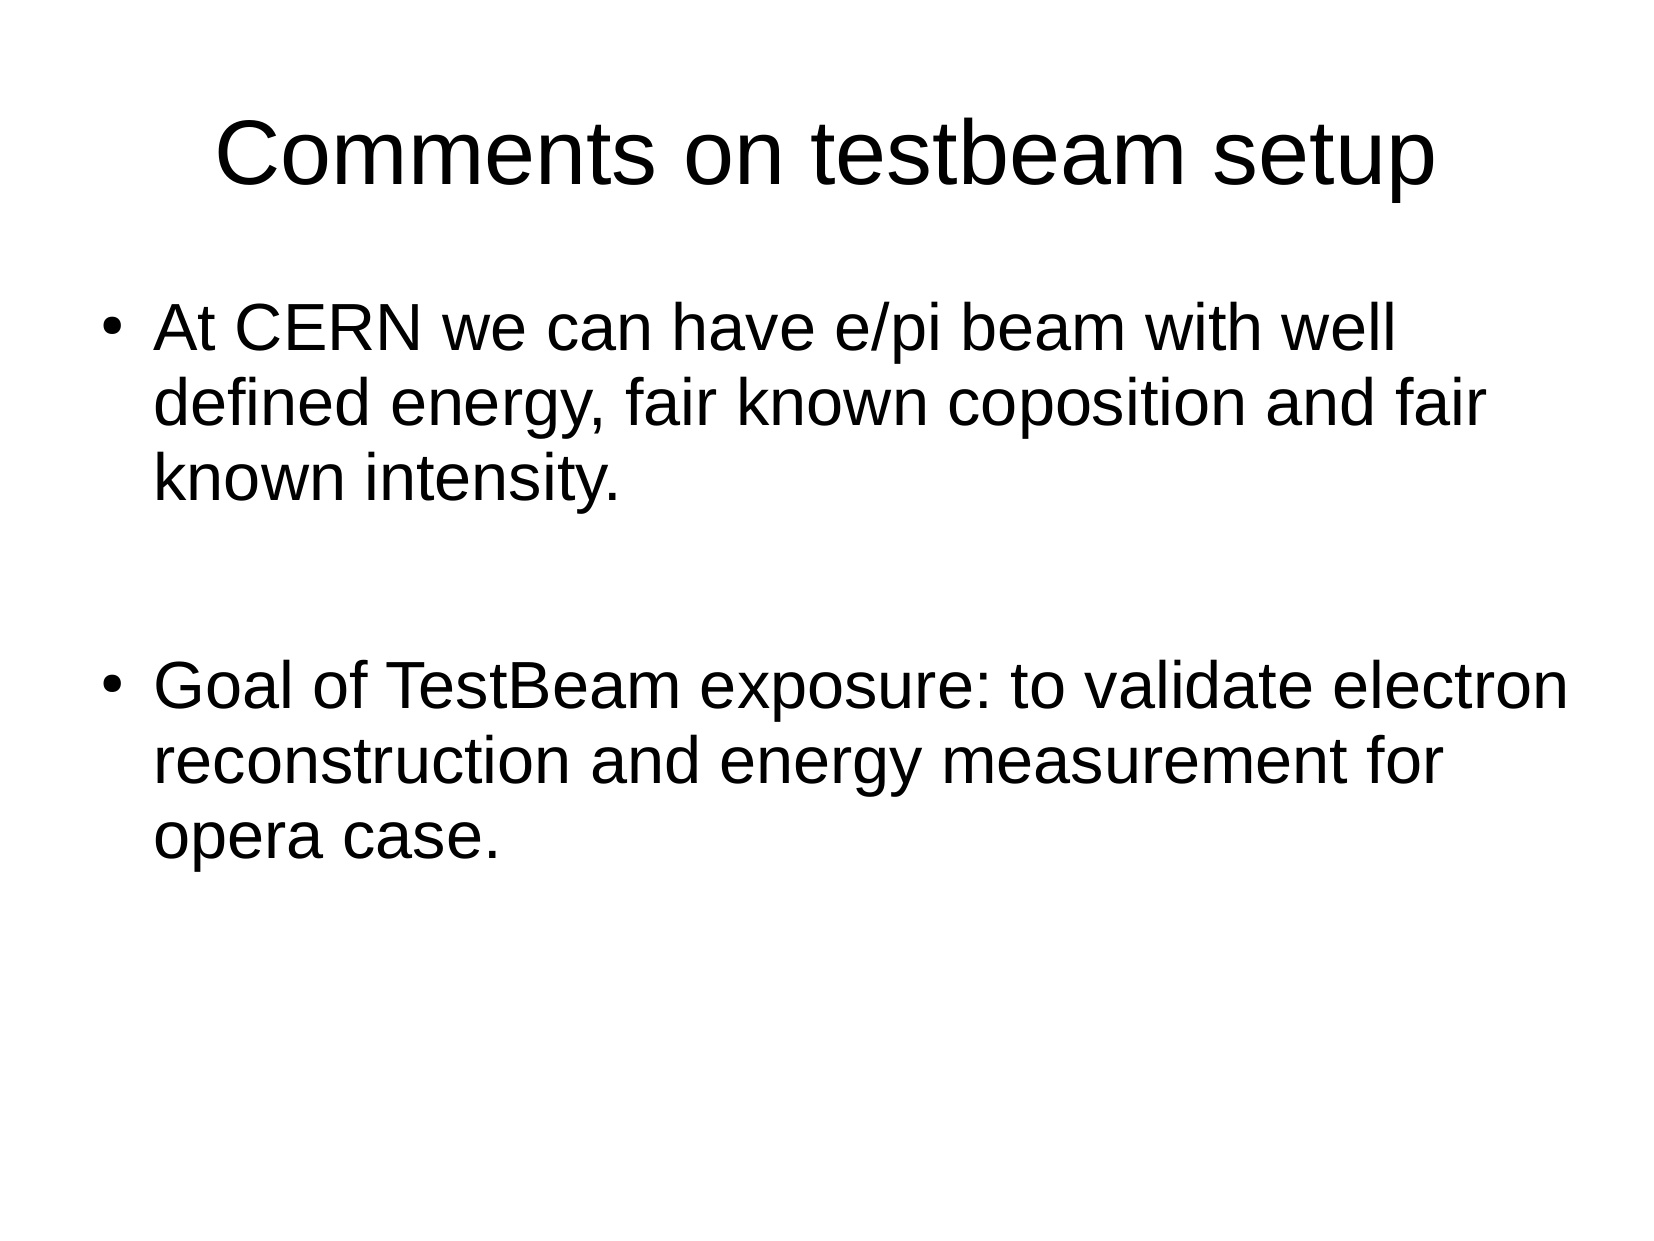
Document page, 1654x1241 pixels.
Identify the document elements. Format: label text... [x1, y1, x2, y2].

list At CERN we can have e/pi beam with well defined energy, fair known coposition and fair known intensity. Goal of TestBeam exposure: to validate electron reconstruction and energy measurement for opera case. [82, 290, 1571, 1109]
title Comments on testbeam setup [82, 56, 1571, 250]
